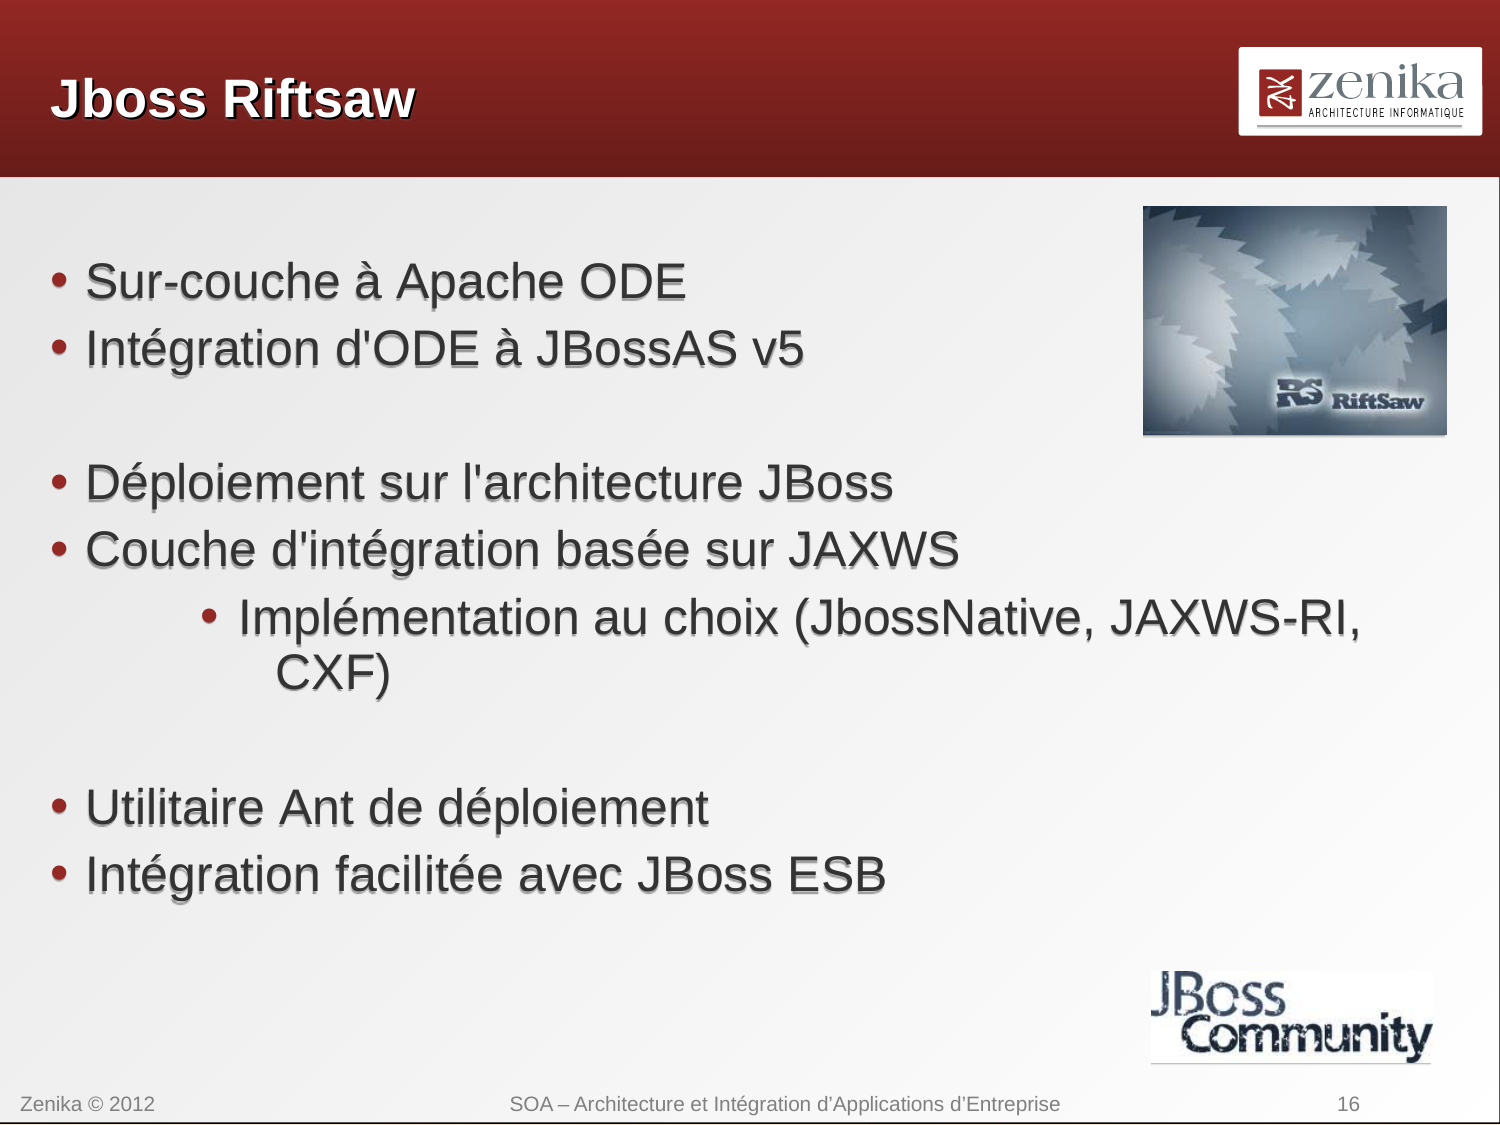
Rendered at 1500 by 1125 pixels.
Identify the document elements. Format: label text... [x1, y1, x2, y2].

picture [1151, 971, 1433, 1064]
picture [1143, 206, 1447, 435]
title Jboss Riftsaw [50, 22, 1206, 172]
subtitle Sur-couche à Apache ODE Intégration d'ODE à JBossAS v5 Déploiement sur l'architecture JBoss Couche d'intégration basée sur JAXWS Implémentation au choix (JbossNative, JAXWS-RI, CXF) Utilitaire Ant de déploiement Intégration facilitée avec JBoss ESB [50, 249, 1435, 1064]
